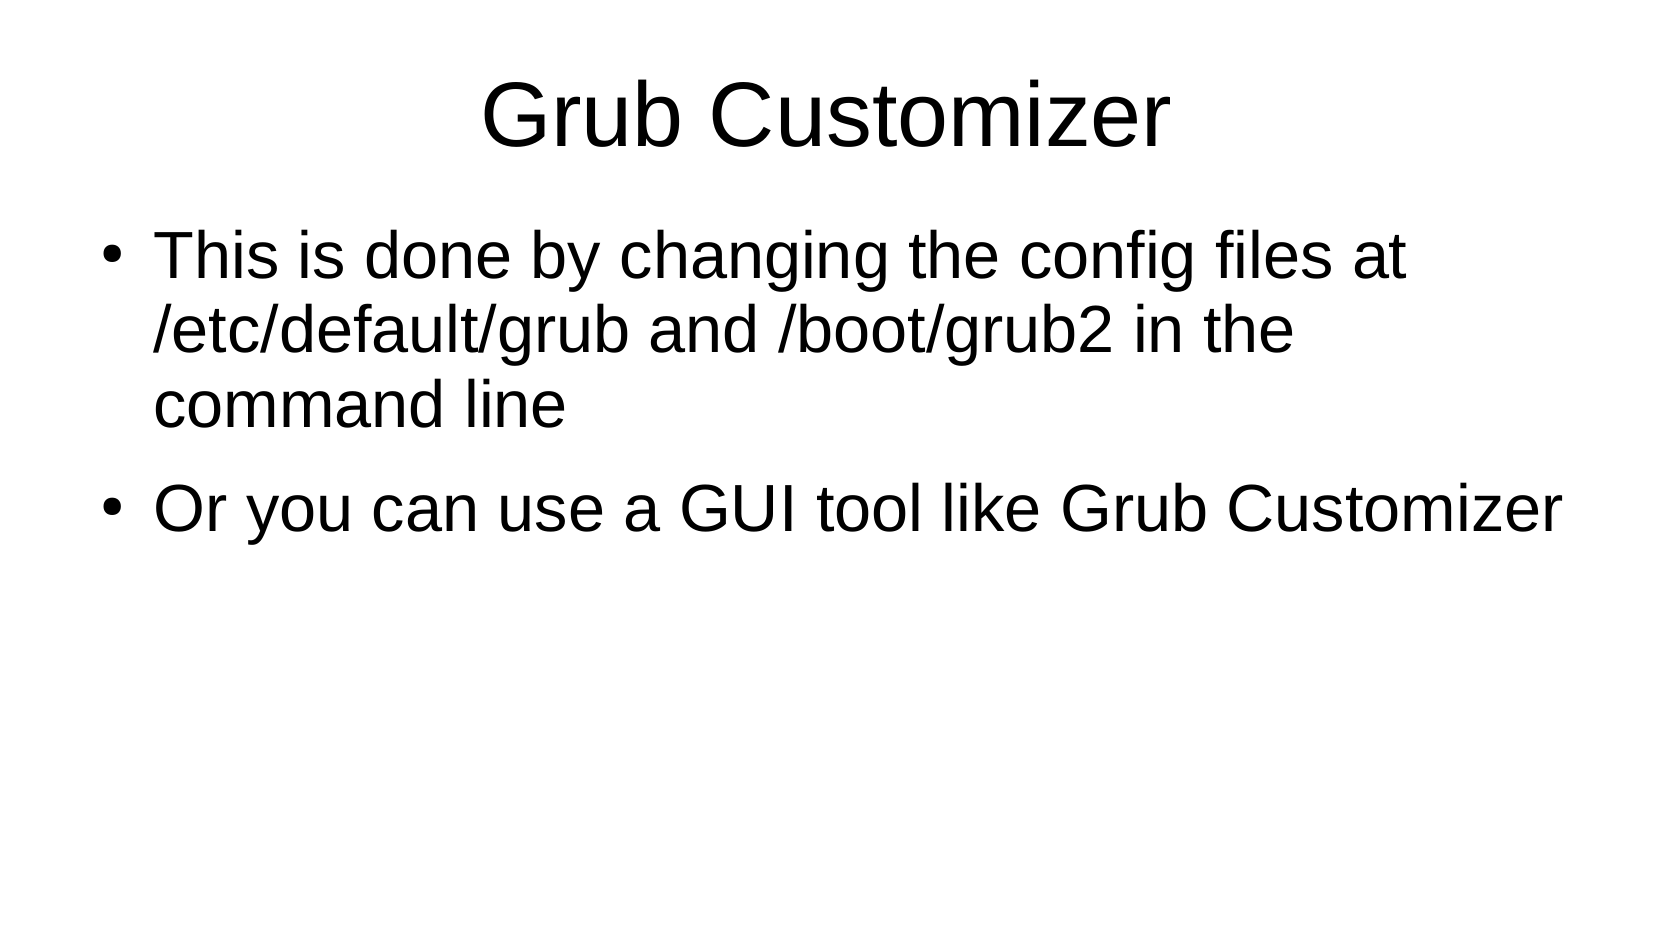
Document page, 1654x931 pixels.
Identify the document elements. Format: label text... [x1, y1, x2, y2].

list This is done by changing the config files at /etc/default/grub and /boot/grub2 in the command line Or you can use a GUI tool like Grub Customizer [82, 217, 1571, 758]
title Grub Customizer [82, 37, 1571, 193]
